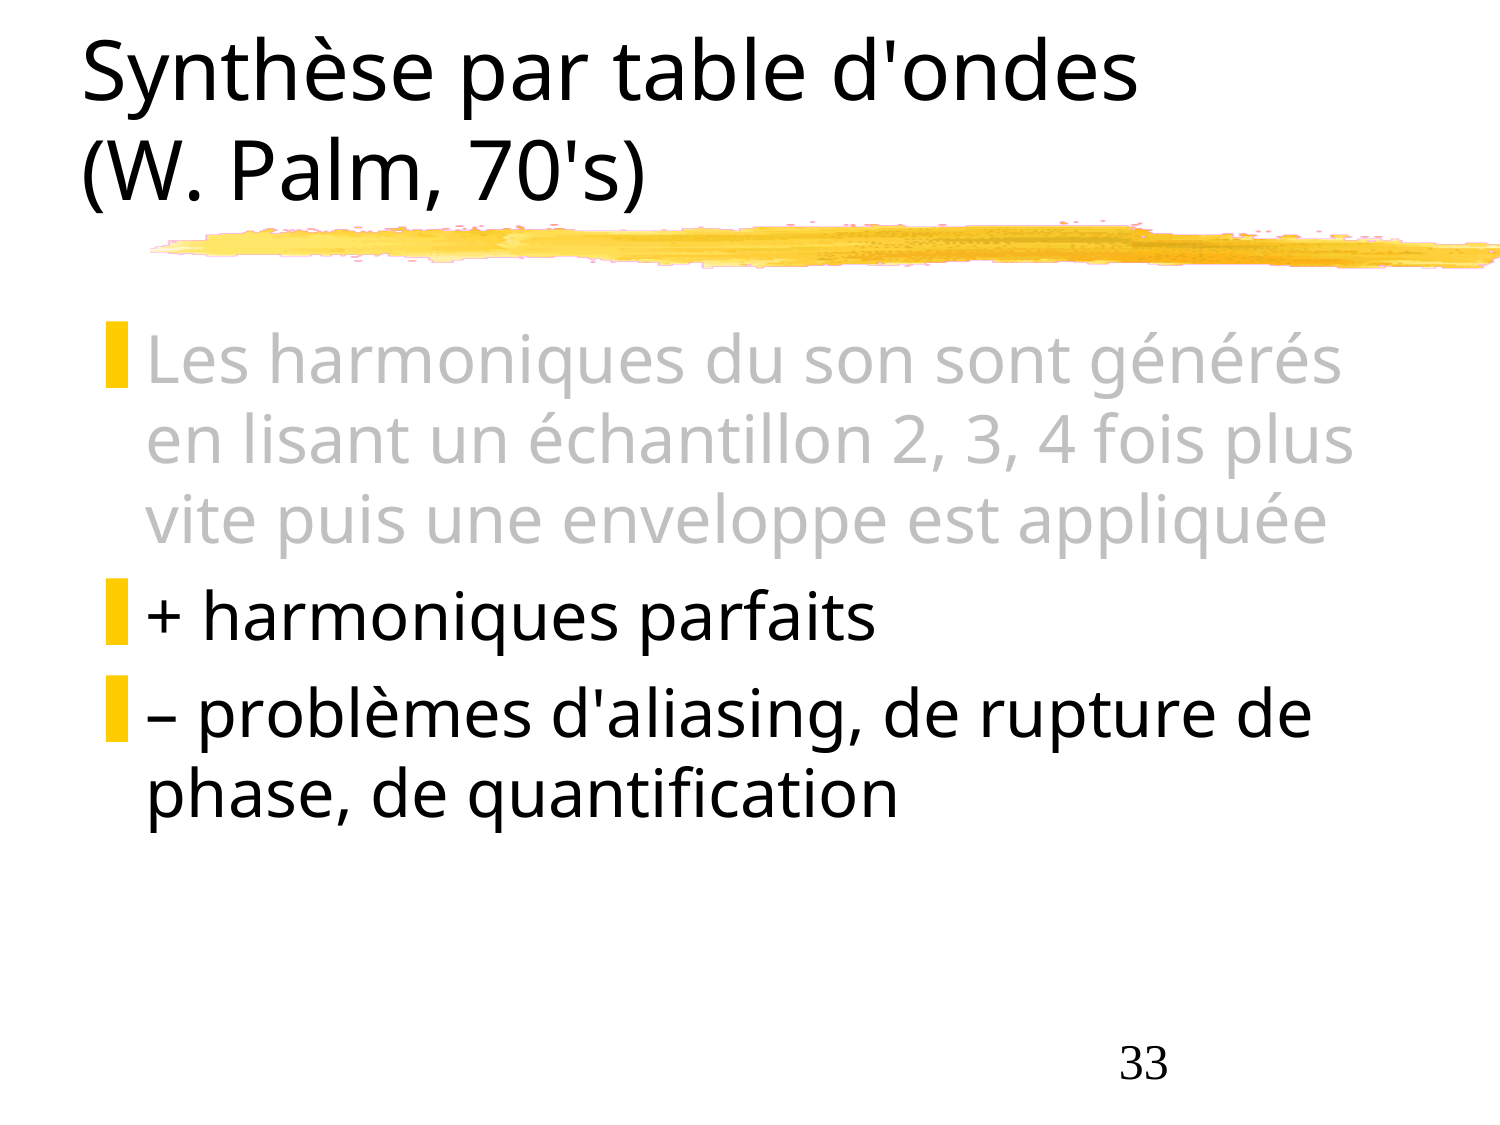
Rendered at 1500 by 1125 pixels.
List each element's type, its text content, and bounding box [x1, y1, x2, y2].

list Les harmoniques du son sont générés en lisant un échantillon 2, 3, 4 fois plus vite puis une enveloppe est appliquée + harmoniques parfaits – problèmes d'aliasing, de rupture de phase, de quantification [74, 309, 1417, 1052]
picture [150, 215, 1500, 279]
title Synthèse par table d'ondes (W. Palm, 70's) [66, 8, 1342, 225]
